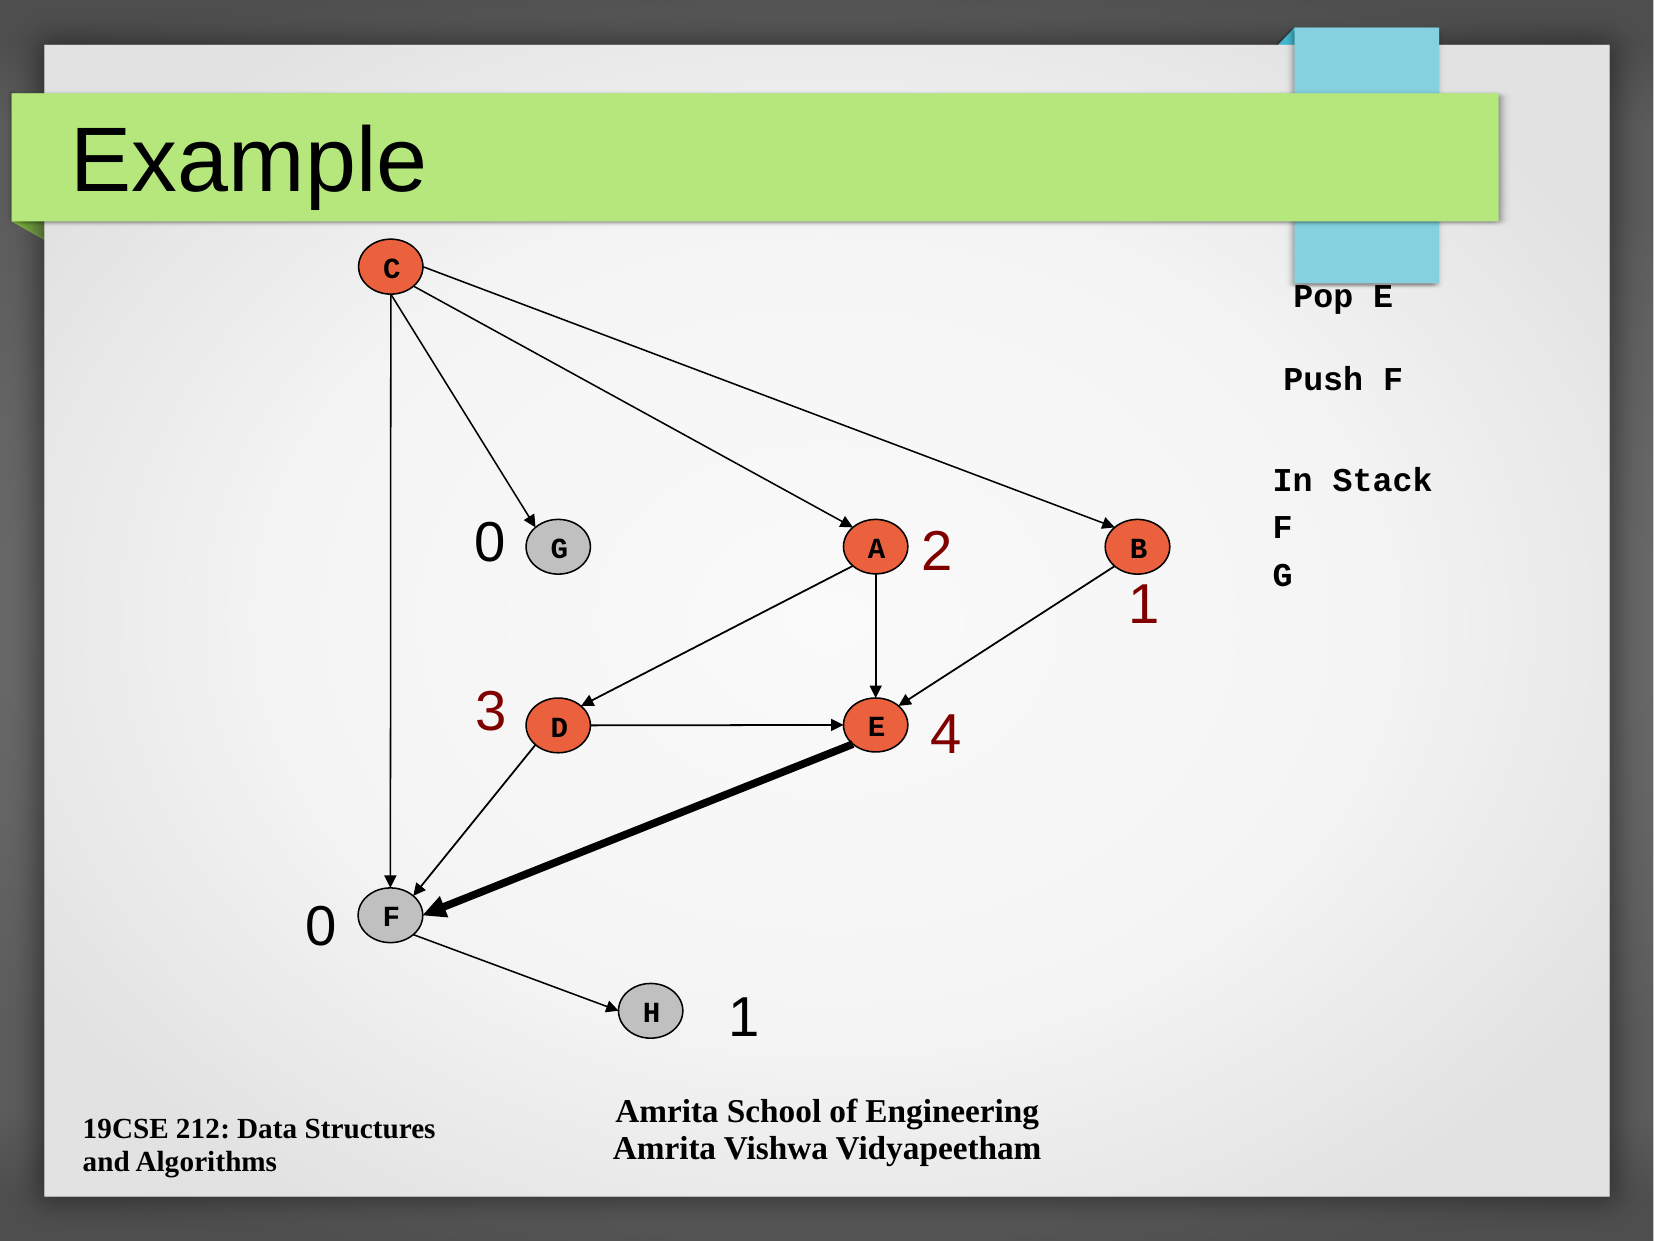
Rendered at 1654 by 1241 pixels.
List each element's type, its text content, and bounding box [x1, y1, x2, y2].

text_box 1 [713, 973, 782, 1057]
text_box H [618, 983, 683, 1039]
text_box F [359, 887, 423, 943]
text_box Pop E [1278, 258, 1409, 323]
text_box Push F [1268, 341, 1419, 405]
text_box In Stack F G [1257, 442, 1448, 602]
text_box 0 [290, 882, 359, 966]
text_box 0 [459, 497, 528, 582]
text_box E [843, 698, 908, 752]
text_box 2 [906, 506, 975, 590]
text_box 1 [1113, 559, 1182, 644]
text_box 4 [915, 690, 984, 774]
picture [0, 0, 1654, 1241]
title Example [70, 106, 1229, 213]
text_box C [358, 239, 423, 295]
text_box B [1105, 519, 1170, 565]
text_box G [528, 519, 591, 575]
text_box A [843, 519, 906, 574]
text_box D [529, 698, 591, 753]
text_box 3 [460, 666, 529, 751]
